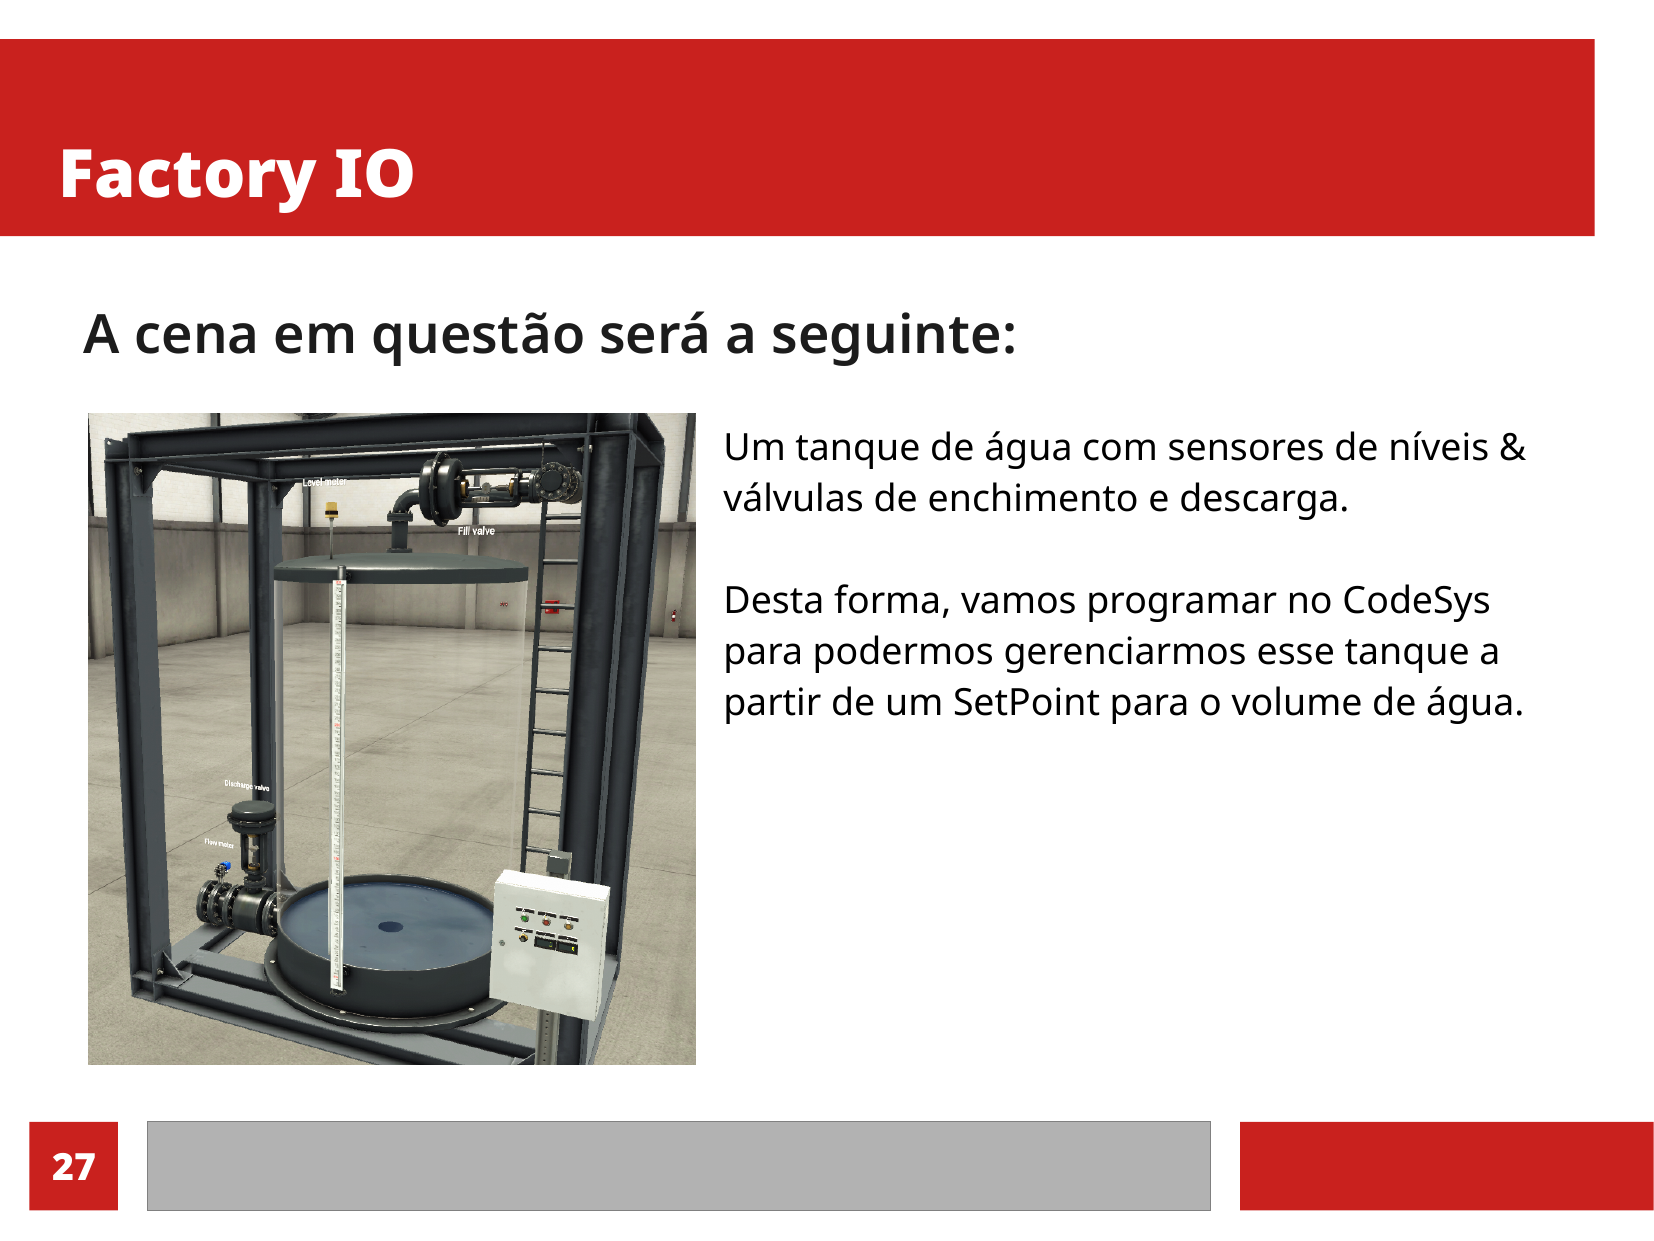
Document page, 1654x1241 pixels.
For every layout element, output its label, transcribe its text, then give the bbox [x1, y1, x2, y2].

title Factory IO [58, 58, 1595, 217]
list A cena em questão será a seguinte: [58, 295, 1595, 384]
picture [88, 413, 696, 1065]
text_box Um tanque de água com sensores de níveis & válvulas de enchimento e descarga. Desta forma, vamos programar no CodeSys para podermos gerenciarmos esse tanque a partir de um SetPoint para o volume de água. [708, 413, 1595, 713]
